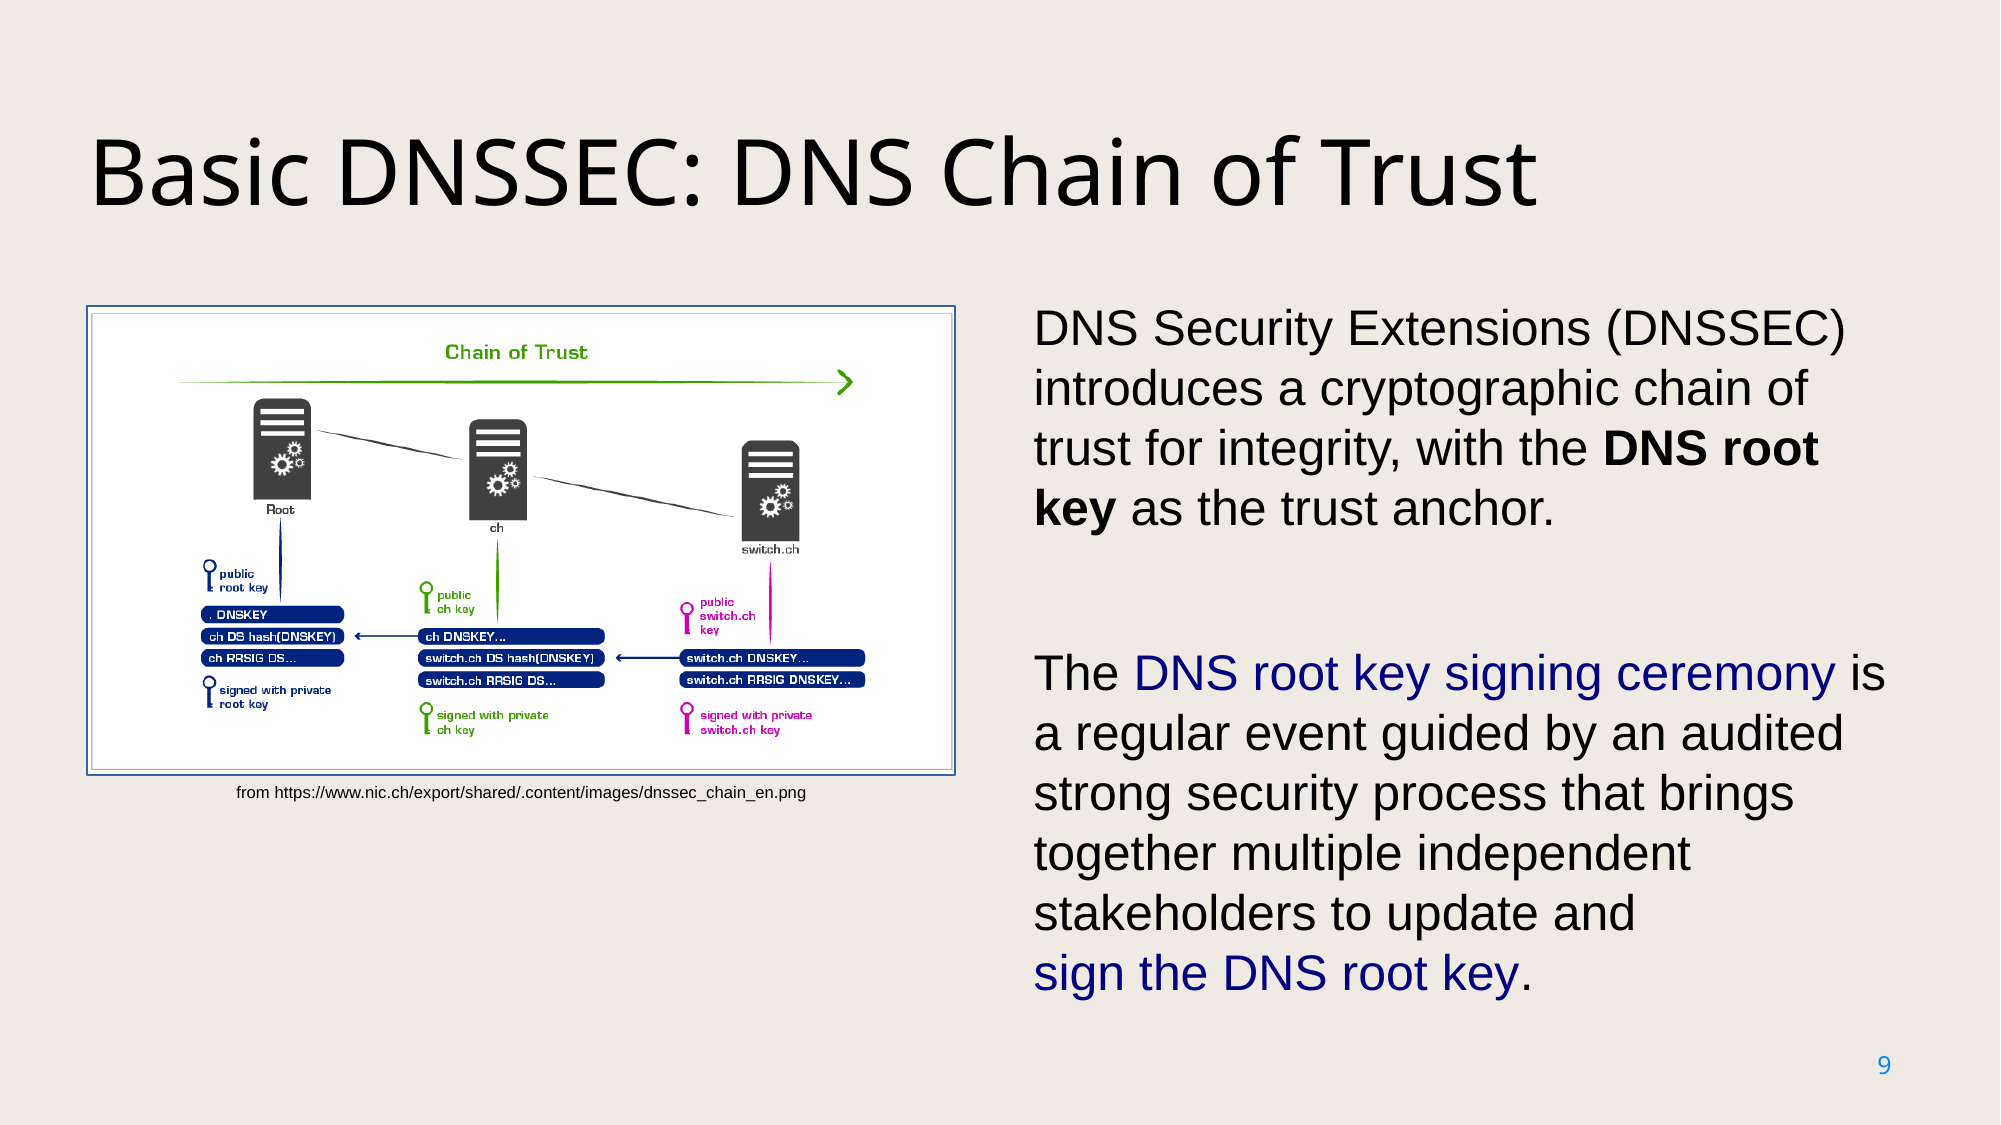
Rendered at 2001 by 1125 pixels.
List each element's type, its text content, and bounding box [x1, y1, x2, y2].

text_box from https://www.nic.ch/export/shared/.content/images/dnssec_chain_en.png [88, 775, 955, 810]
slide_number <number> [1862, 1042, 1957, 1103]
picture [88, 307, 955, 775]
list DNS Security Extensions (DNSSEC) introduces a cryptographic chain of trust for integrity, with the DNS root key as the trust anchor. The DNS root key signing ceremony is a regular event guided by an audited strong security process that brings together multiple independent stakeholders to update and sign the DNS root key. [1033, 295, 1892, 1002]
title Basic DNSSEC: DNS Chain of Trust [88, 59, 1863, 278]
